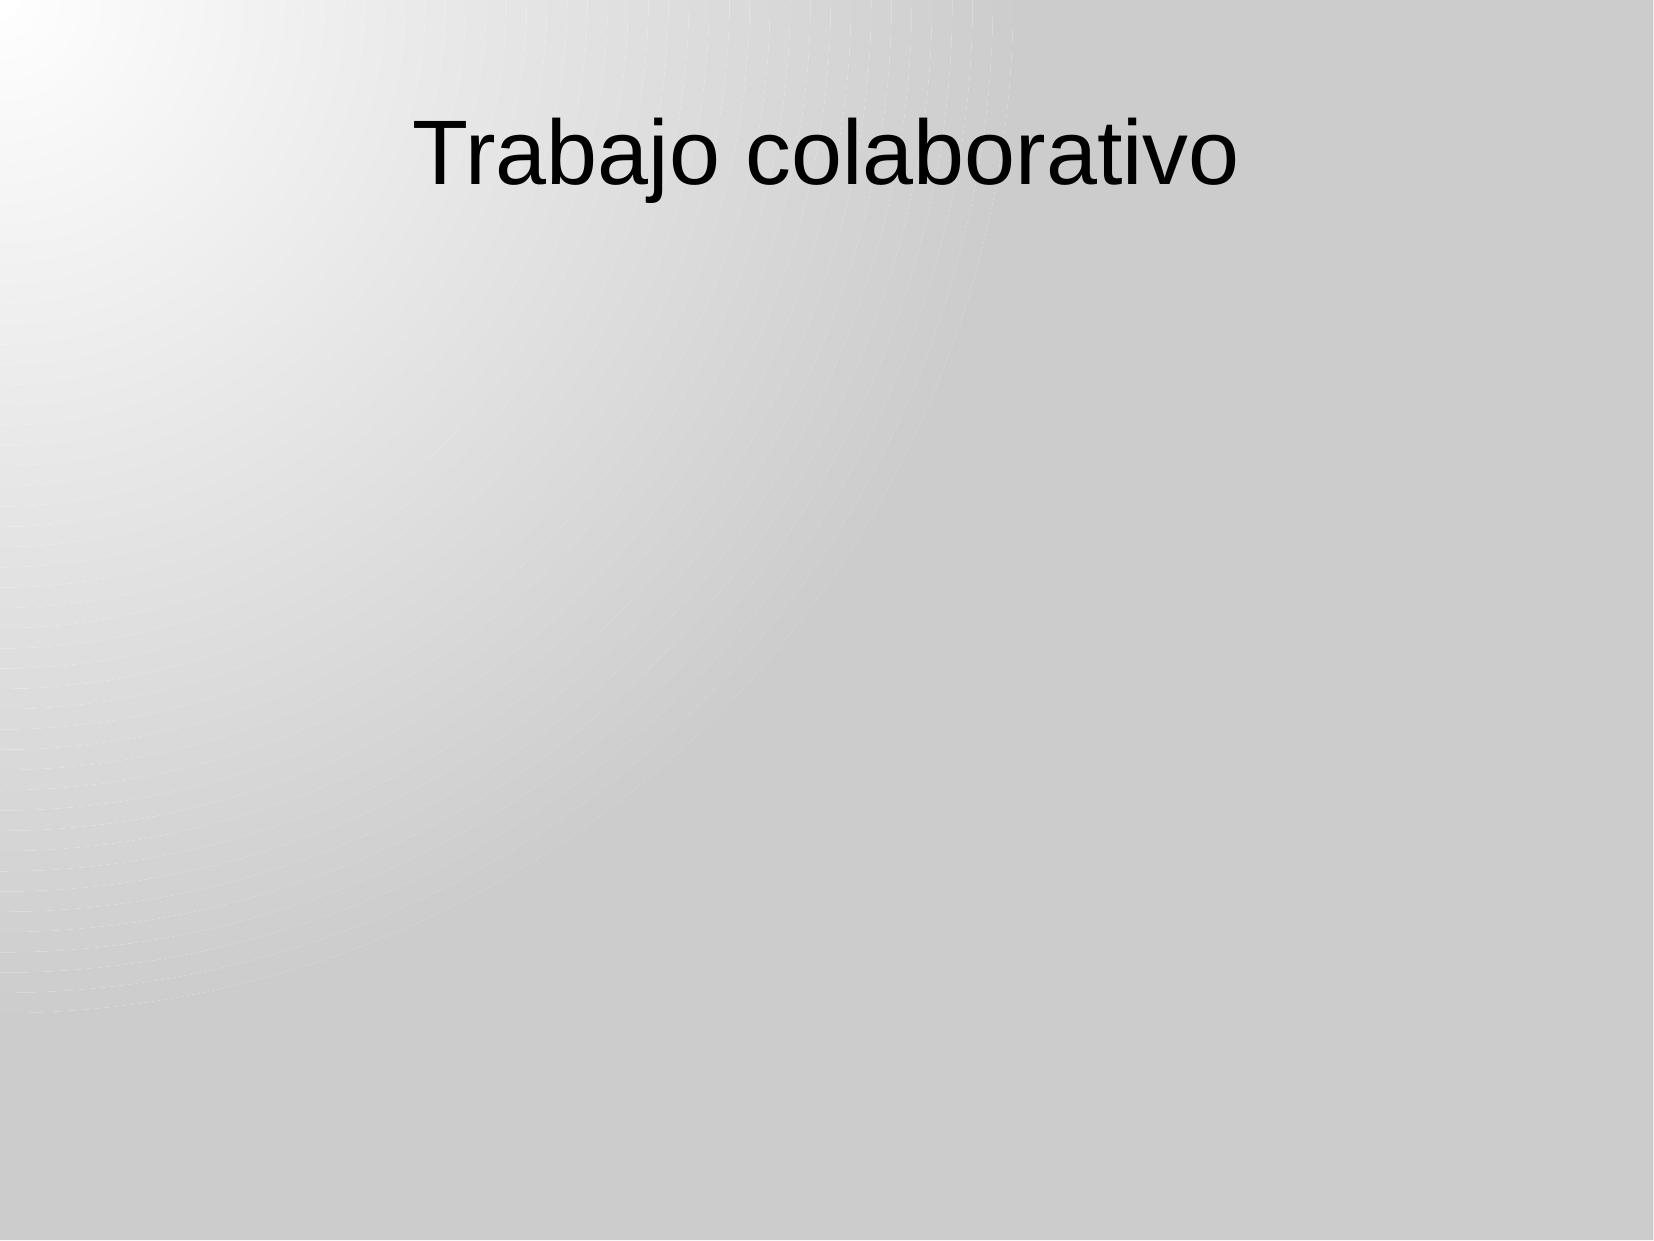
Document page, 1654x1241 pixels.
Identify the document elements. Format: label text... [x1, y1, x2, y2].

title Trabajo colaborativo [82, 49, 1571, 257]
